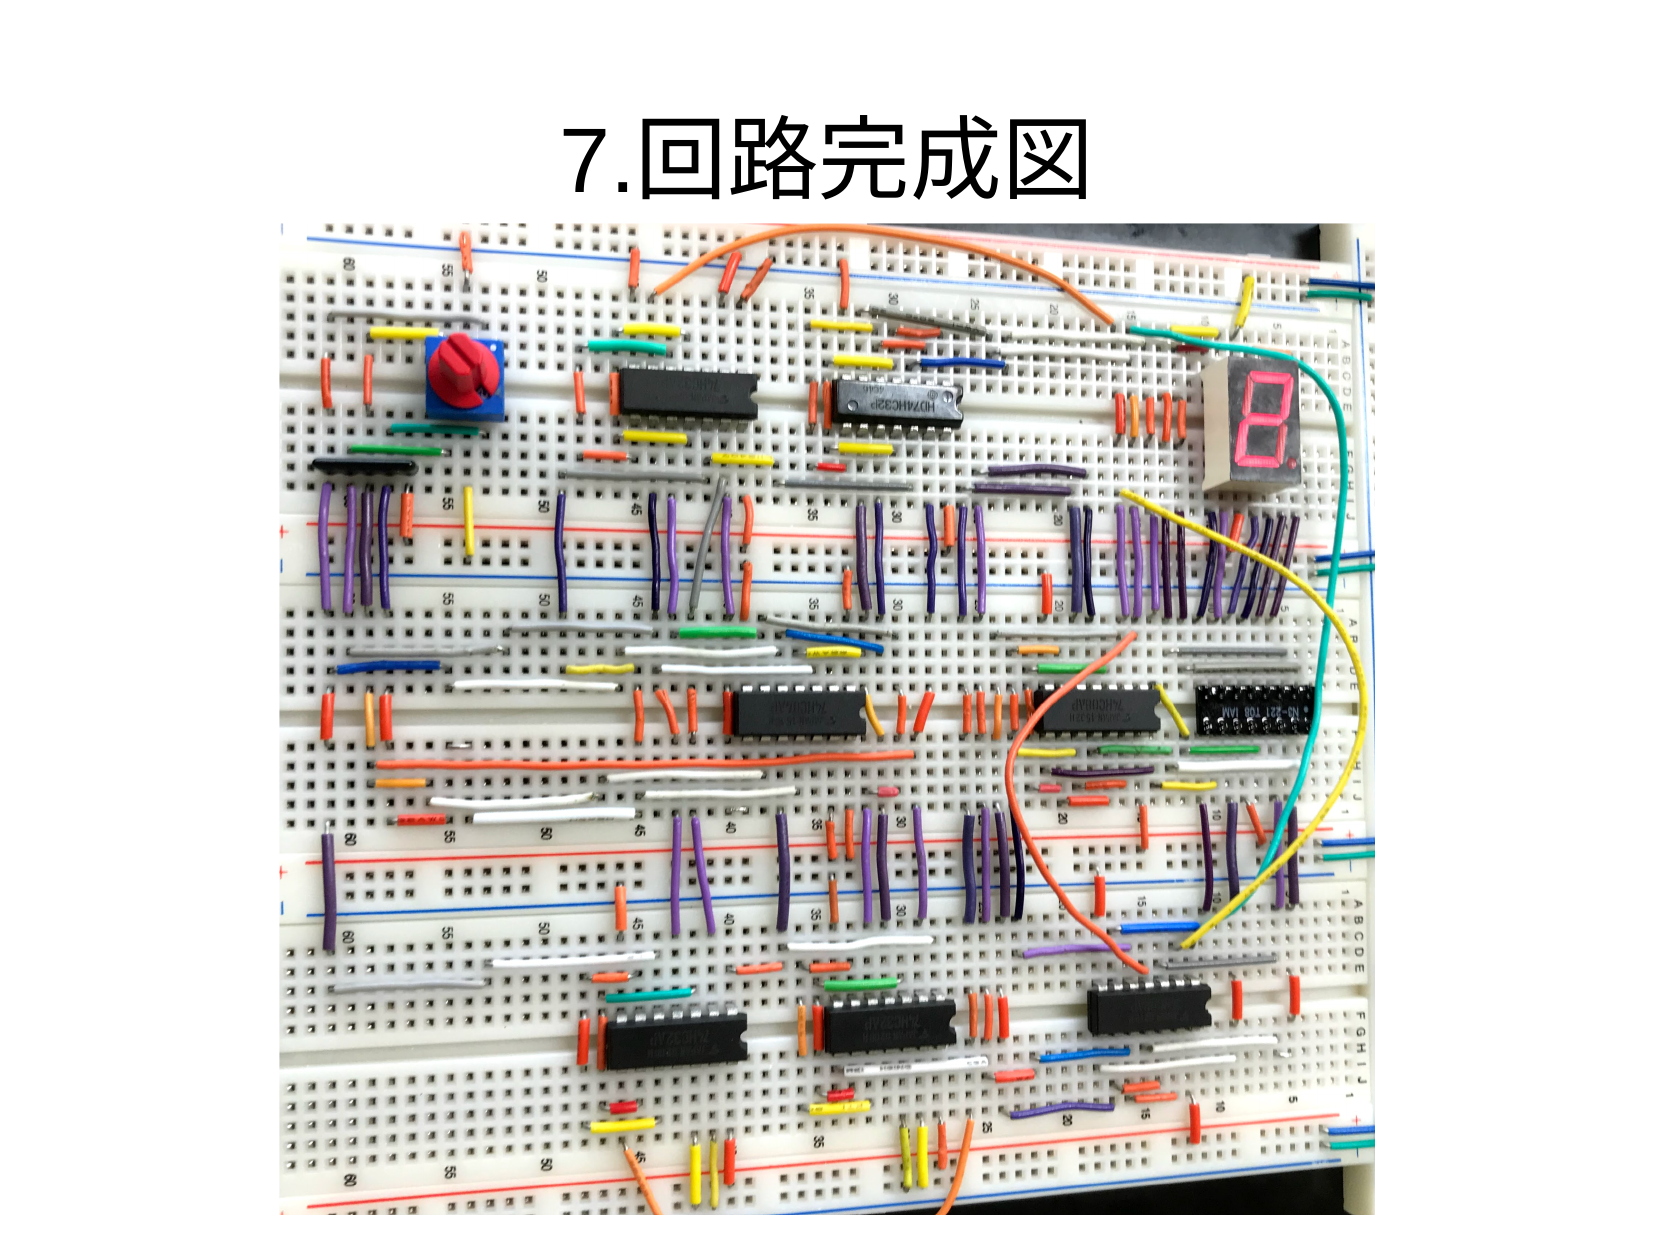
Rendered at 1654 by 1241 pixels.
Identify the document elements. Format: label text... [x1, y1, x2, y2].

title 7.回路完成図 [82, 49, 1571, 257]
picture [279, 223, 1375, 1215]
